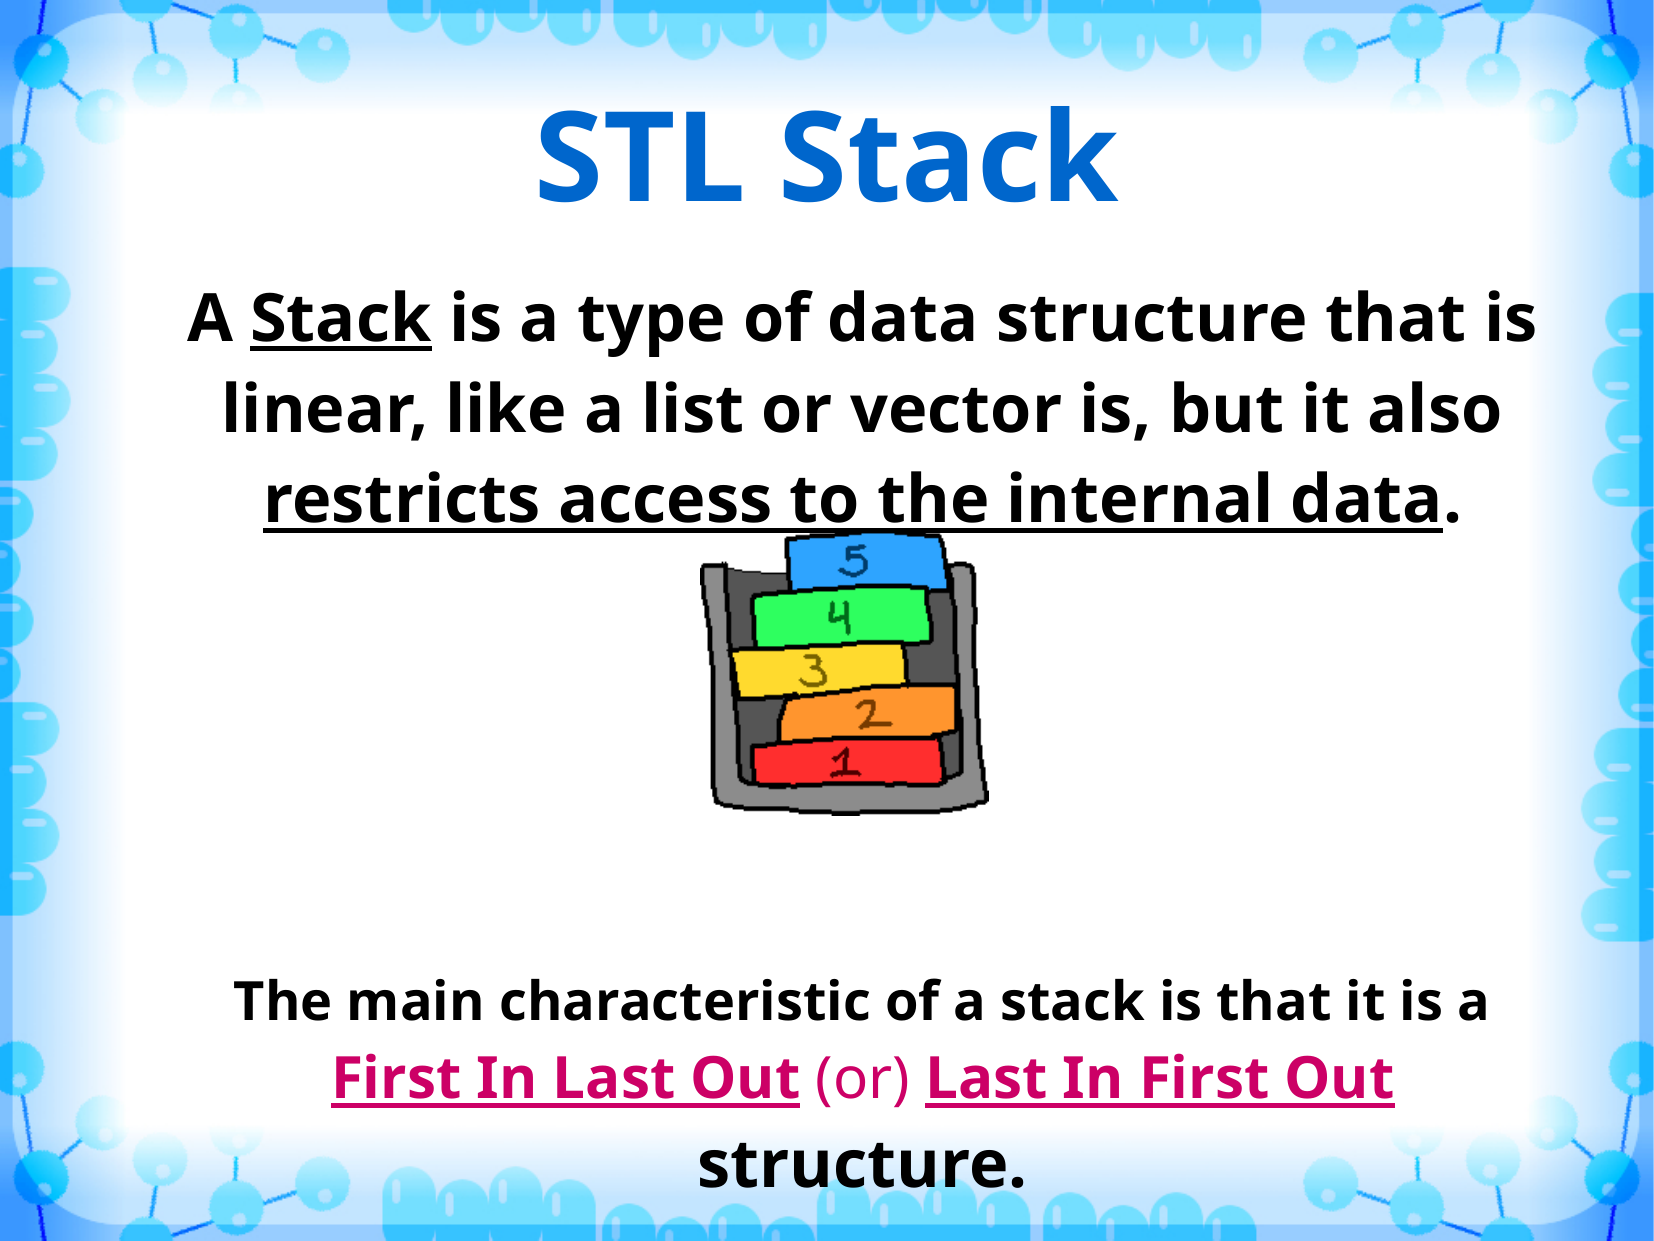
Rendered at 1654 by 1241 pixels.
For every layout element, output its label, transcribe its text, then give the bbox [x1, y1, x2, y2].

title STL Stack [82, 49, 1571, 257]
picture [0, 0, 1654, 1241]
text_box A Stack is a type of data structure that is linear, like a list or vector is, but it also restricts access to the internal data. The main characteristic of a stack is that it is a First In Last Out (or) Last In First Out structure. [135, 270, 1591, 1050]
